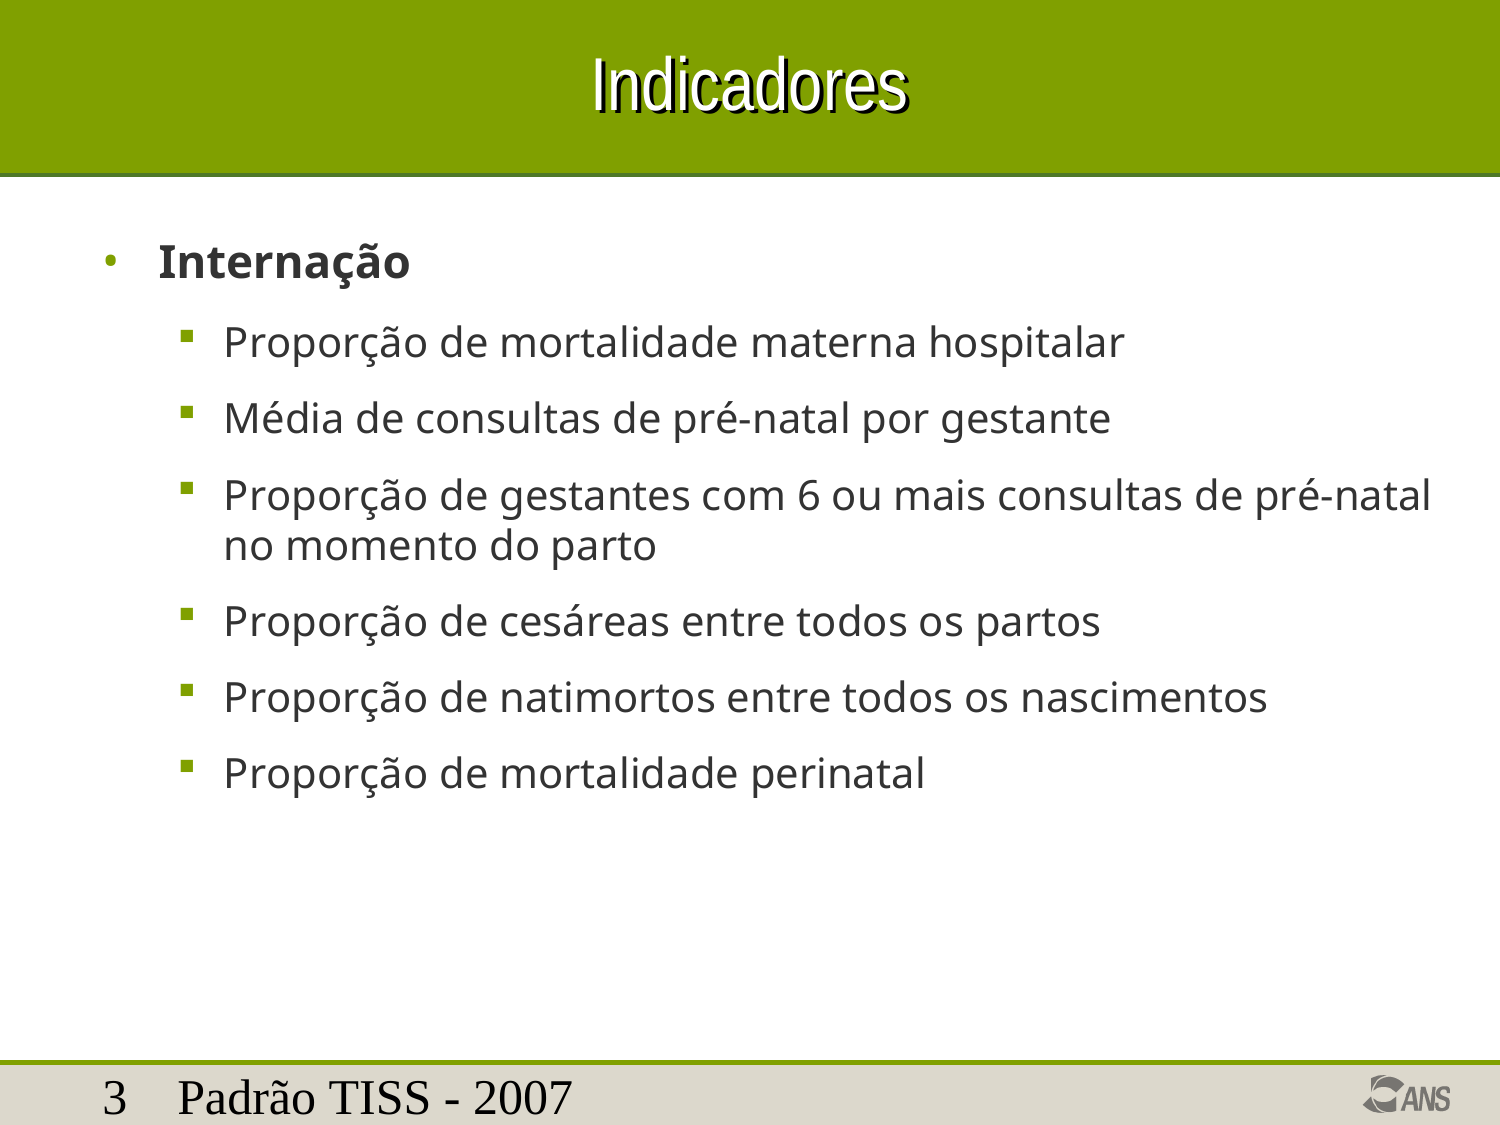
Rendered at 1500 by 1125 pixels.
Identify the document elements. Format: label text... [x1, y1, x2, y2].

title Indicadores [24, 10, 1475, 161]
picture [1362, 1075, 1450, 1113]
list Internação Proporção de mortalidade materna hospitalar Média de consultas de pré-natal por gestante Proporção de gestantes com 6 ou mais consultas de pré-natal no momento do parto Proporção de cesáreas entre todos os partos Proporção de natimortos entre todos os nascimentos Proporção de mortalidade perinatal [87, 224, 1475, 1025]
